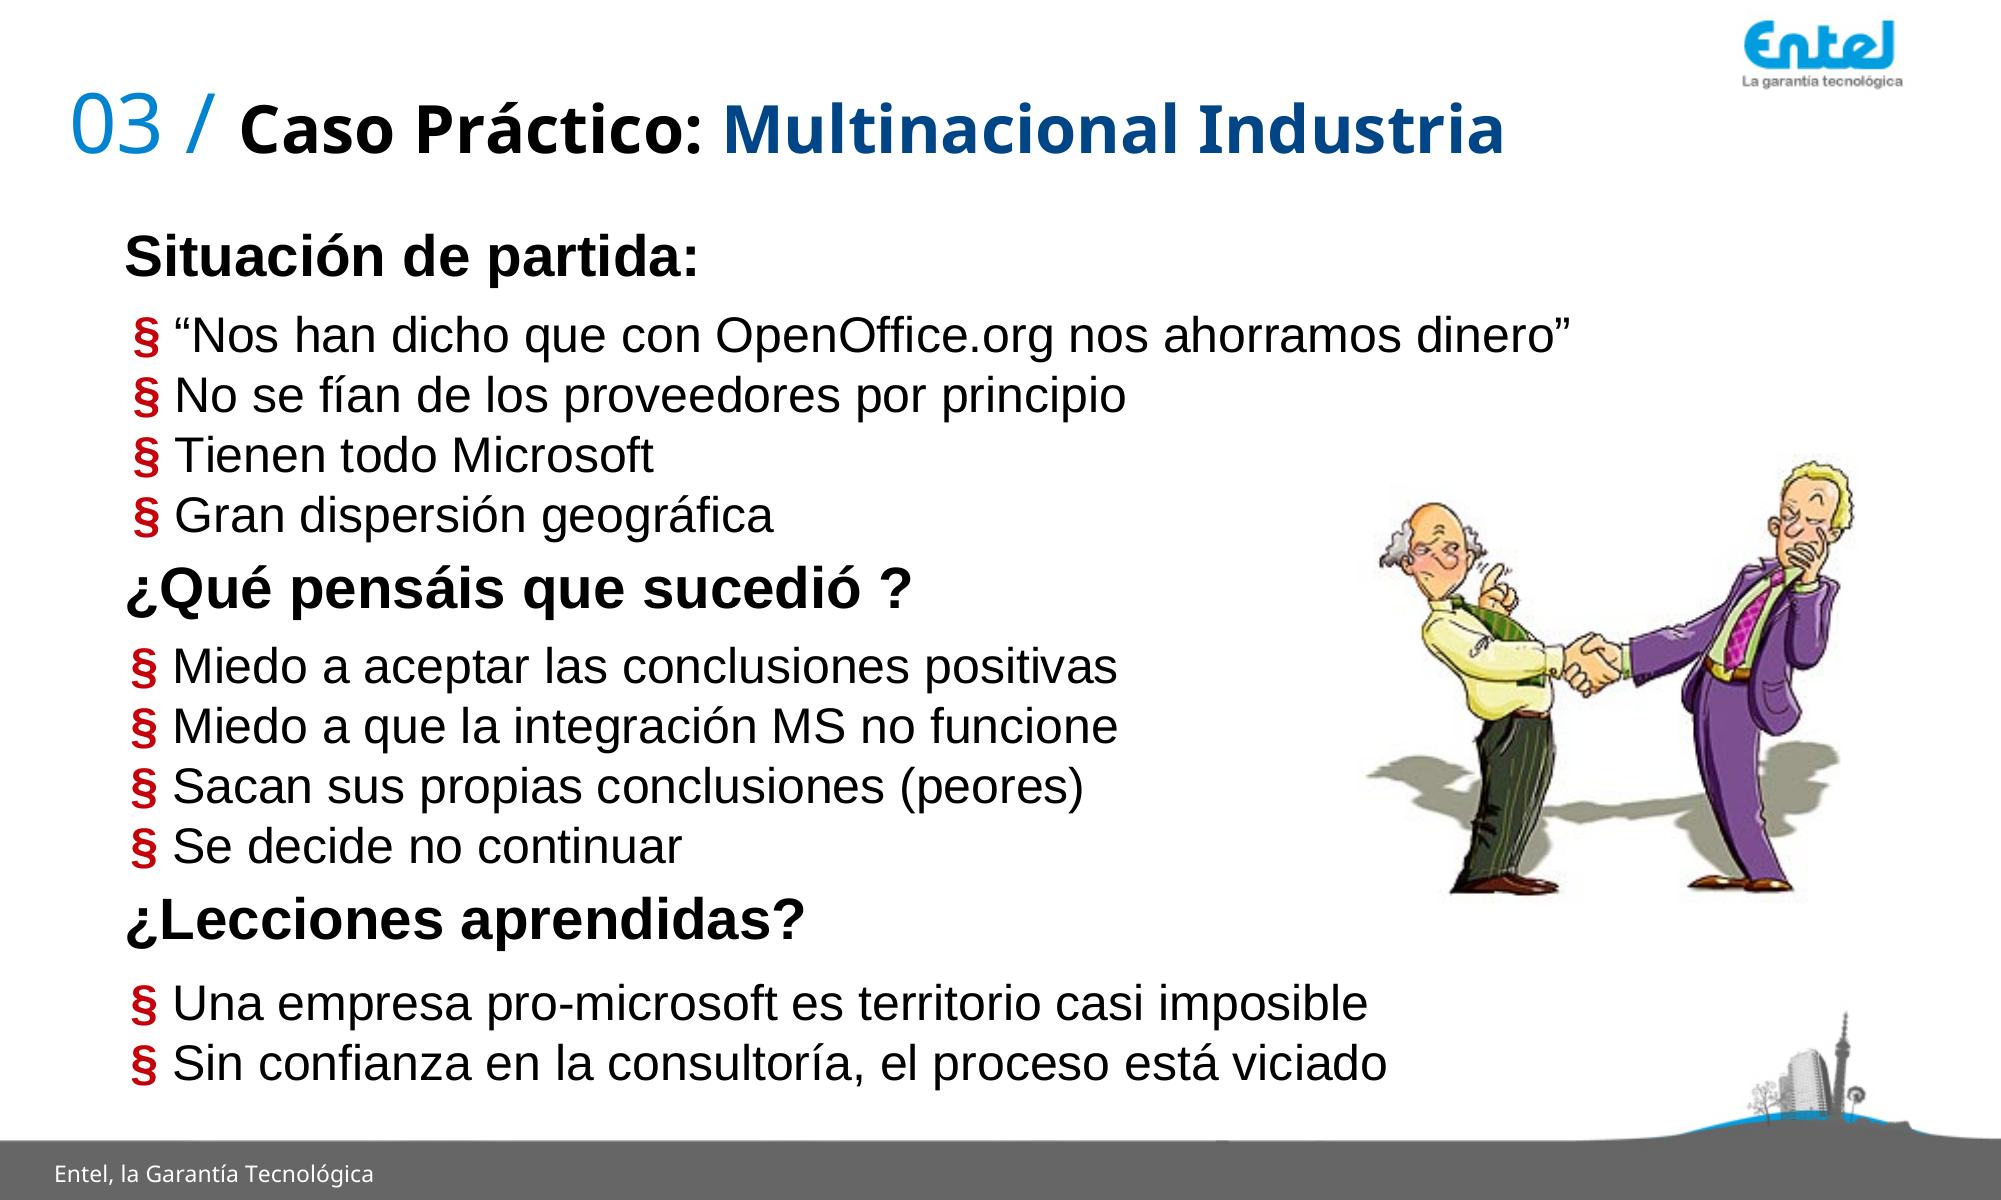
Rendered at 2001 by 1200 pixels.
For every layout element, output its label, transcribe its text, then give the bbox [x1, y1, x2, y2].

text_box ¿Lecciones aprendidas? [109, 874, 946, 959]
text_box ¿Qué pensáis que sucedió ? [109, 543, 946, 629]
text_box § “Nos han dicho que con OpenOffice.org nos ahorramos dinero” § No se fían de los proveedores por principio § Tienen todo Microsoft § Gran dispersión geográfica [118, 295, 1684, 551]
text_box § Miedo a aceptar las conclusiones positivas § Miedo a que la integración MS no funcione § Sacan sus propias conclusiones (peores) § Se decide no continuar [115, 626, 1270, 881]
text_box § Una empresa pro-microsoft es territorio casi imposible § Sin confianza en la consultoría, el proceso está viciado [115, 962, 1565, 1098]
picture [0, 0, 2001, 1200]
text_box 03 / Caso Práctico: Multinacional Industria [51, 61, 1772, 202]
text_box Entel, la Garantía Tecnológica [39, 1137, 966, 1198]
text_box Situación de partida: [109, 210, 733, 296]
